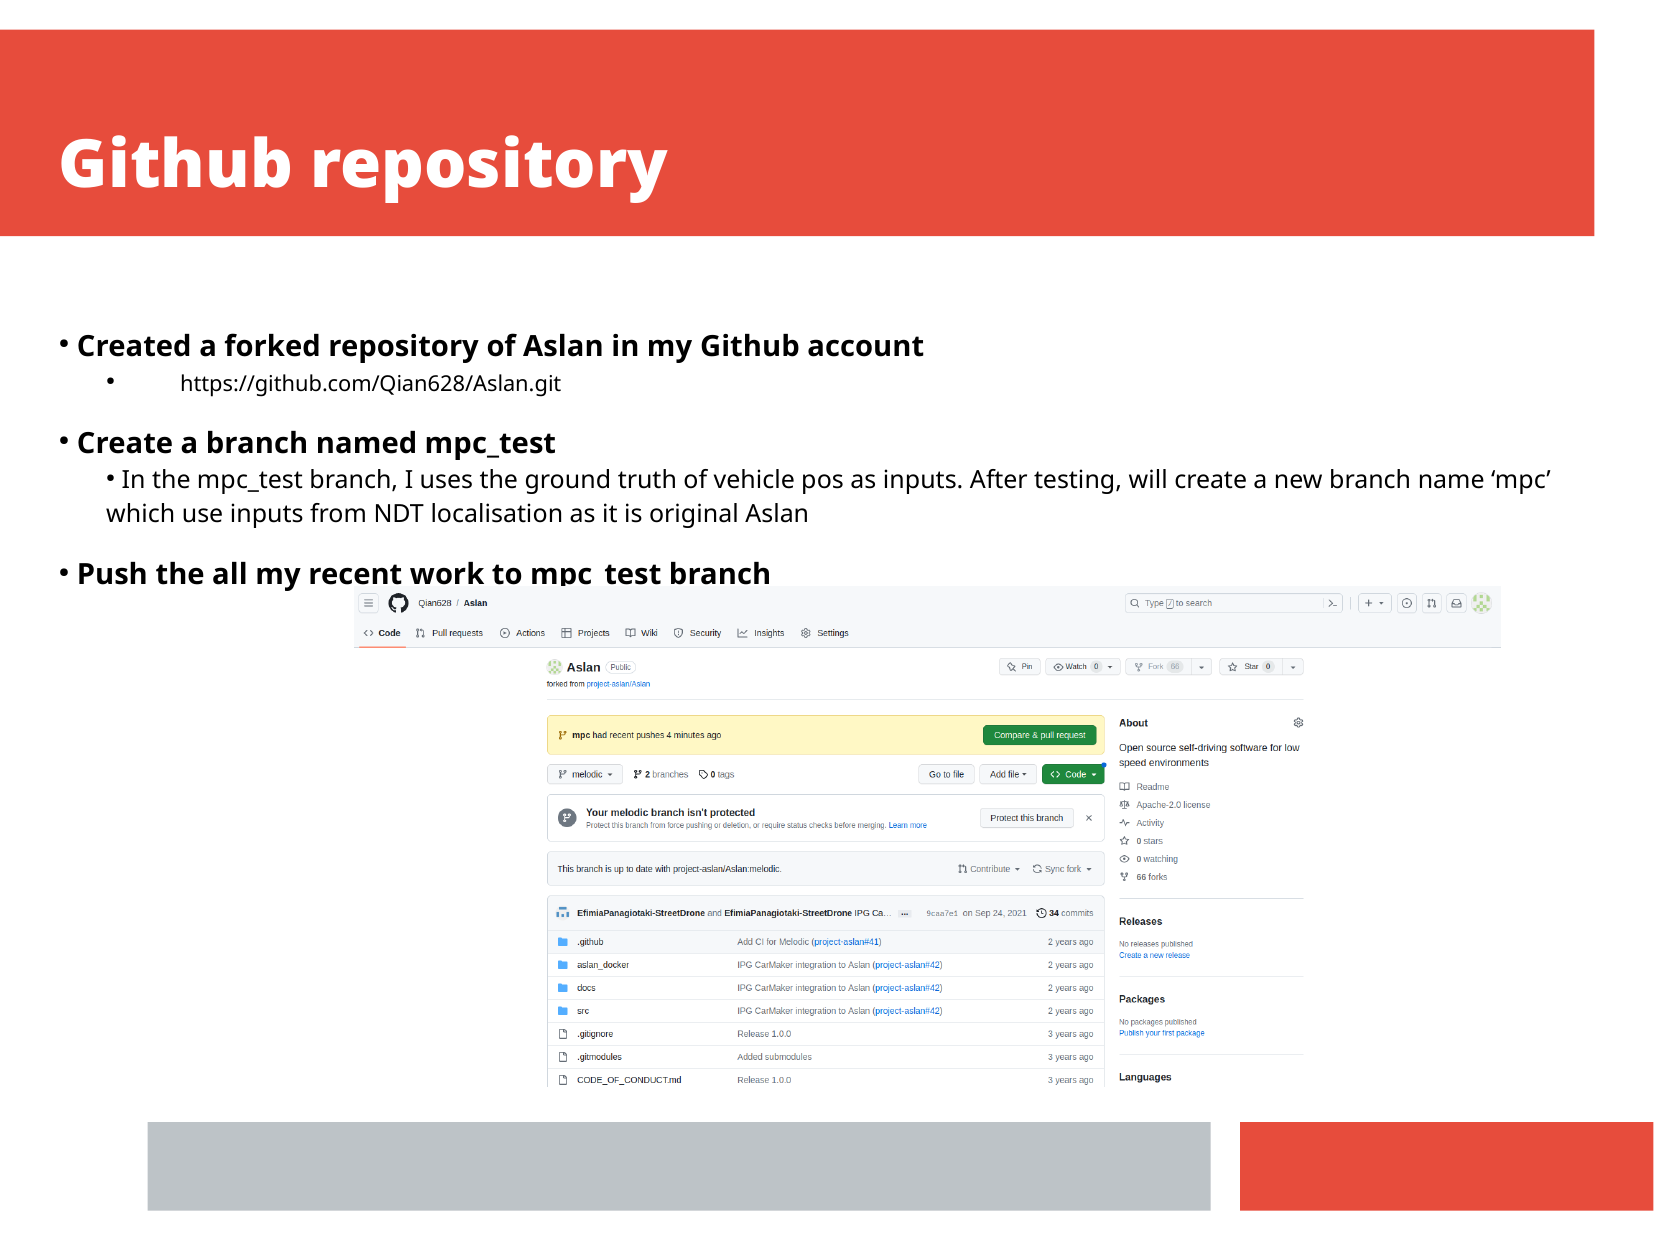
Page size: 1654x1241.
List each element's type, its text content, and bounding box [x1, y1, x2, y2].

text_box https://github.com/Qian628/Aslan.git [165, 361, 596, 402]
picture [354, 586, 1501, 1087]
list Created a forked repository of Aslan in my Github account Create a branch named mpc_test In the mpc_test branch, I uses the ground truth of vehicle pos as inputs. After testing, will create a new branch name ‘mpc’ which use inputs from NDT localisation as it is original Aslan Push the all my recent work to mpc_test branch [59, 324, 1571, 1093]
title Github repository [59, 59, 1595, 207]
